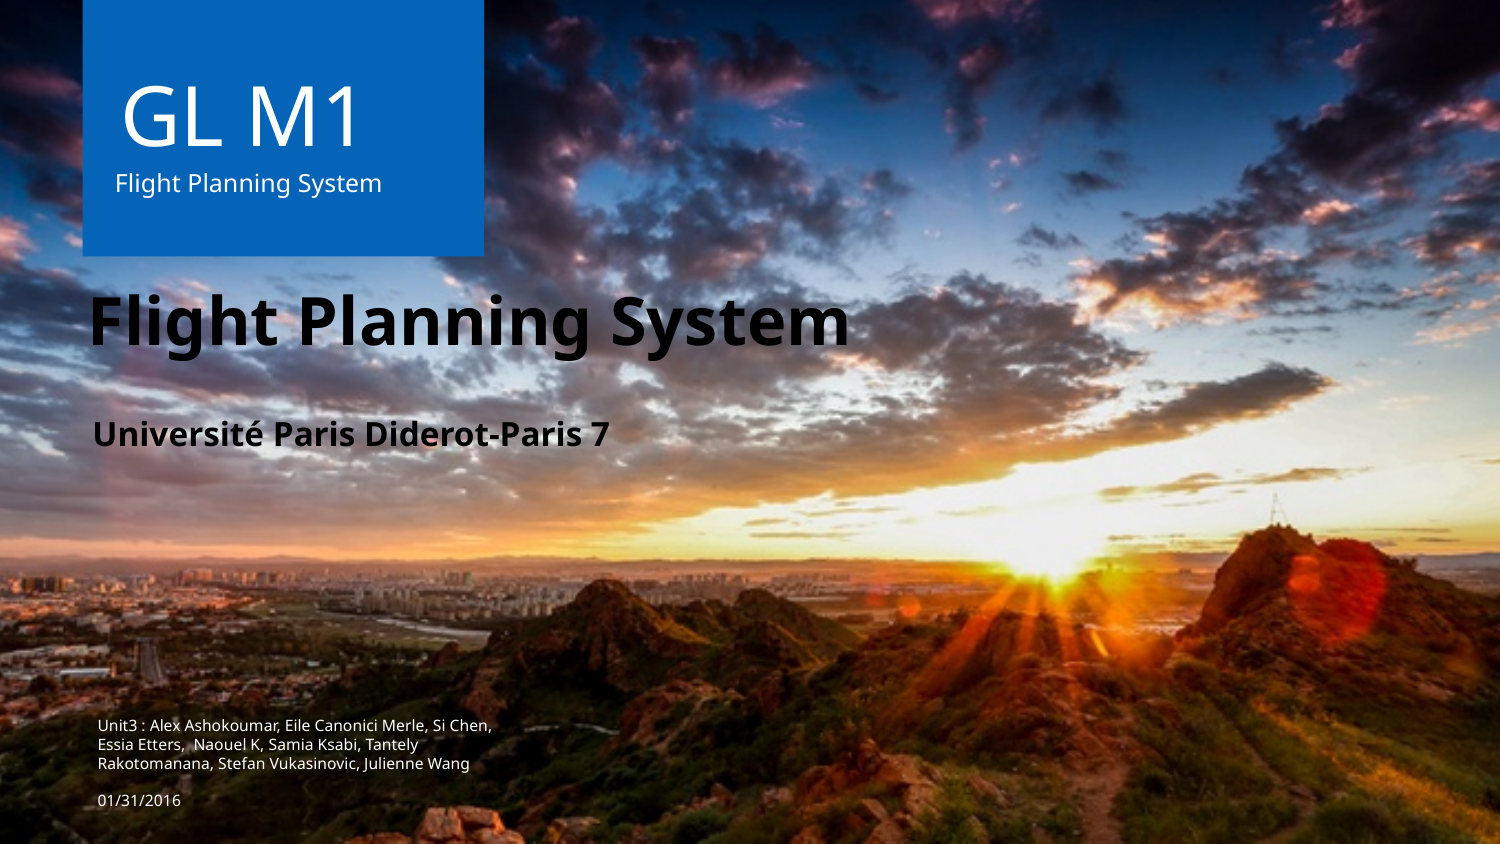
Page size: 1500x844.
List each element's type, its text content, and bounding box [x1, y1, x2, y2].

text_box Flight Planning System [100, 159, 399, 205]
text_box [82, 0, 485, 257]
text_box Unit3 : Alex Ashokoumar, Eile Canonici Merle, Si Chen, Essia Etters, Naouel K, Samia Ksabi, Tantely Rakotomanana, Stefan Vukasinovic, Julienne Wang 01/31/2016 [82, 708, 532, 799]
picture [0, 0, 1500, 844]
text_box GL M1 [105, 55, 384, 159]
text_box Université Paris Diderot-Paris 7 [77, 365, 626, 461]
text_box Flight Planning System [72, 271, 868, 367]
